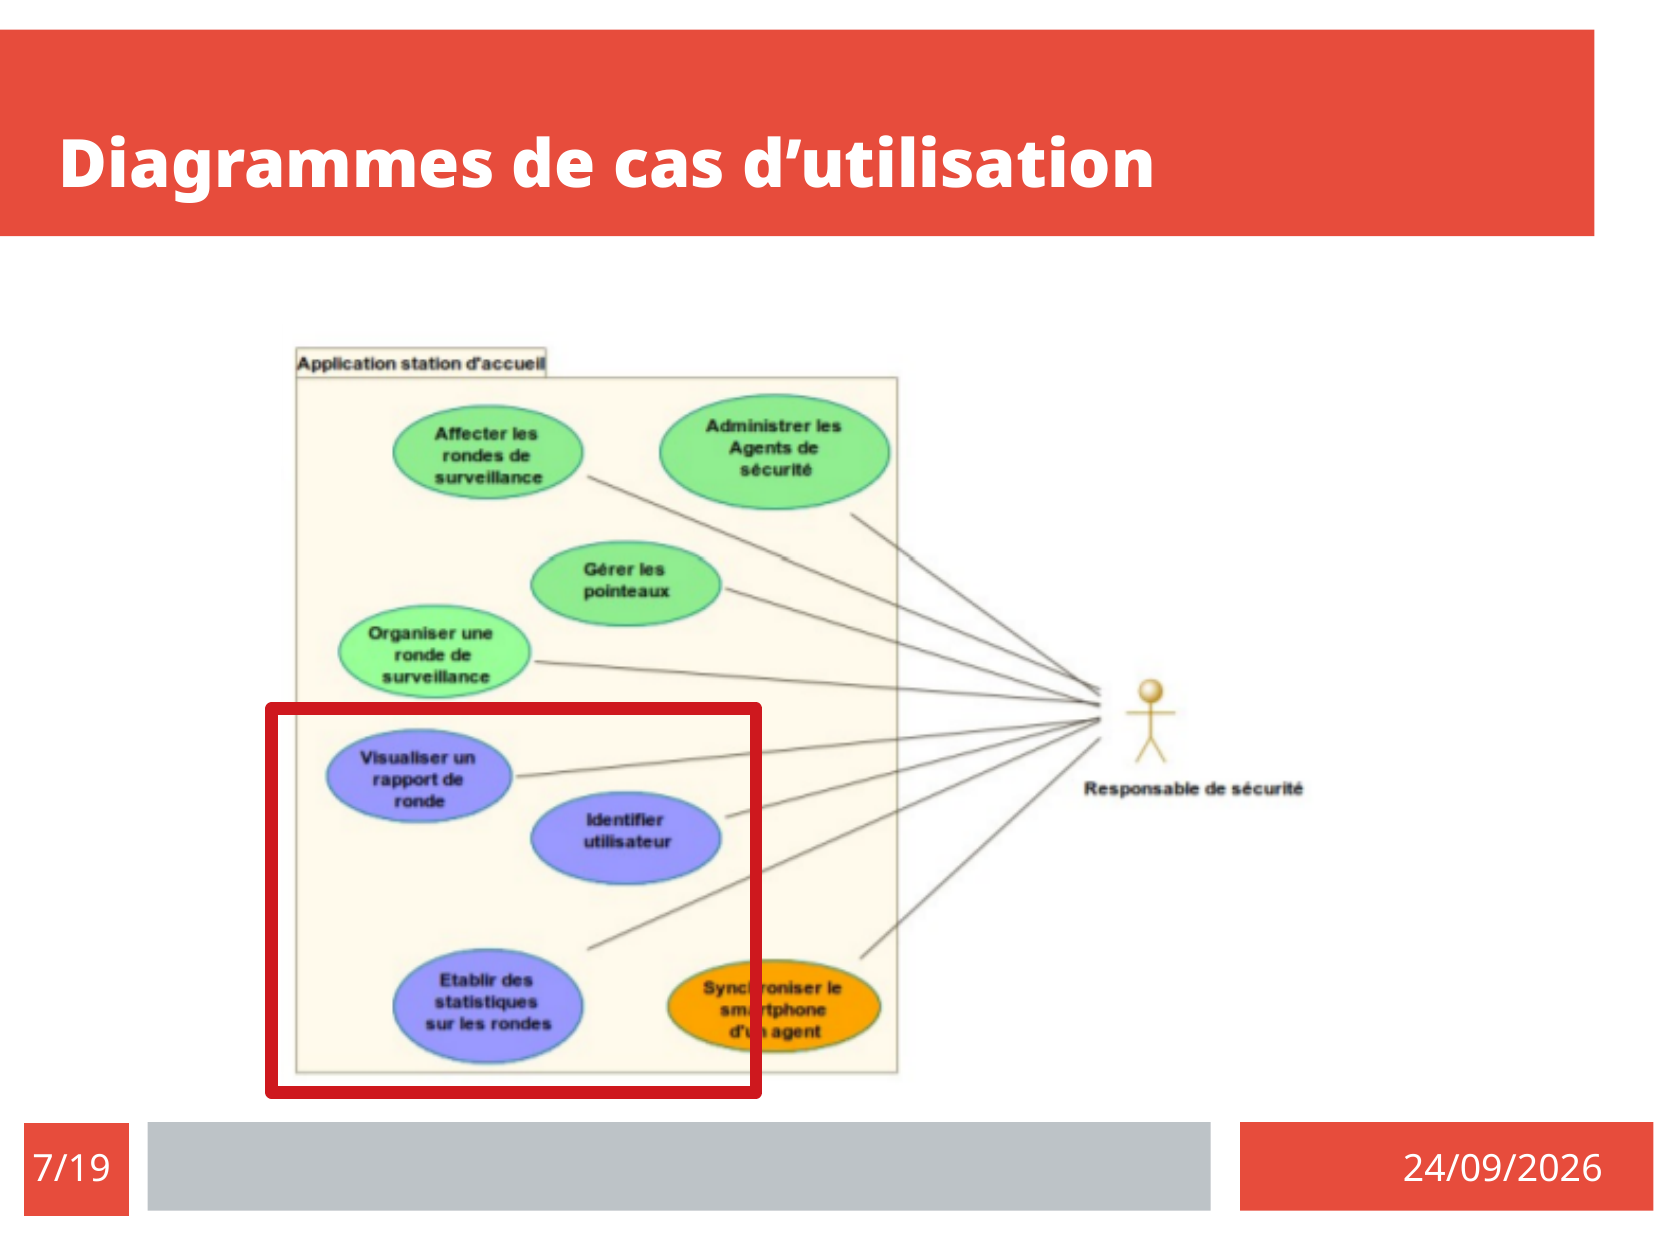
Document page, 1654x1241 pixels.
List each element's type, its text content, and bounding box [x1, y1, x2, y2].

picture [281, 715, 750, 1086]
title Diagrammes de cas d’utilisation [59, 59, 1595, 207]
text_box 28/01/2020 [1388, 1133, 1634, 1196]
picture [281, 324, 1343, 1093]
